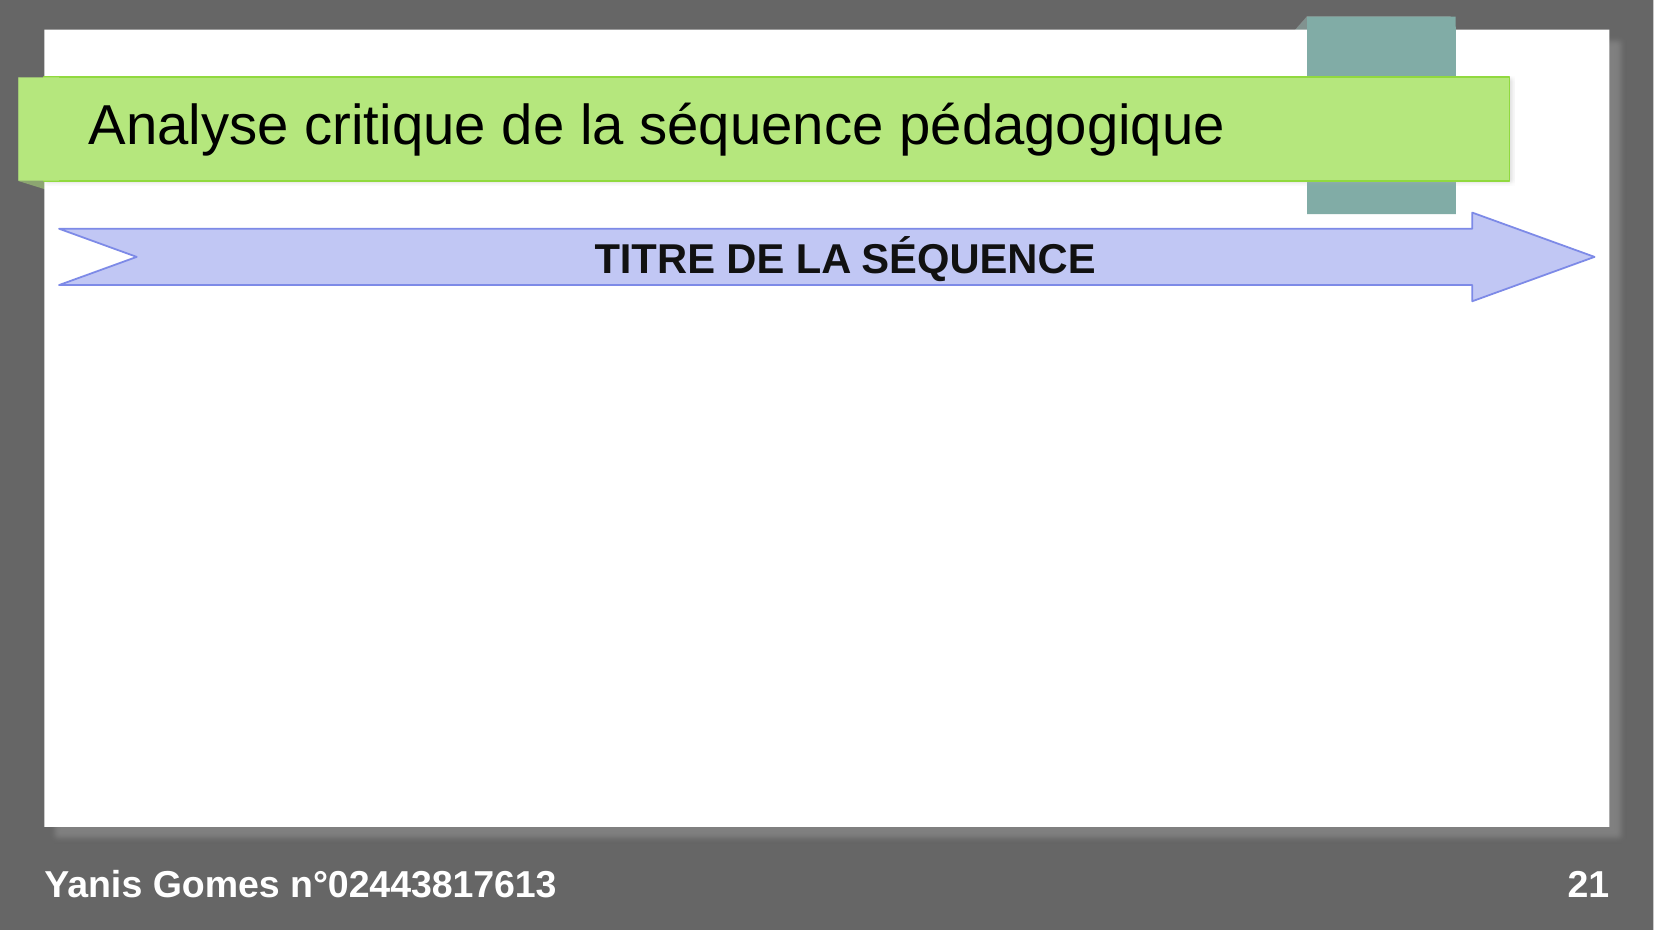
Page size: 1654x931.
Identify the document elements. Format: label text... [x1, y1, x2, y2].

list TITRE DE LA SÉQUENCE [210, 234, 1481, 284]
text_box Yanis Gomes n°02443817613 [29, 856, 680, 916]
text_box [59, 212, 1595, 302]
title Analyse critique de la séquence pédagogique [88, 73, 1506, 178]
text_box <numéro> [974, 856, 1625, 916]
